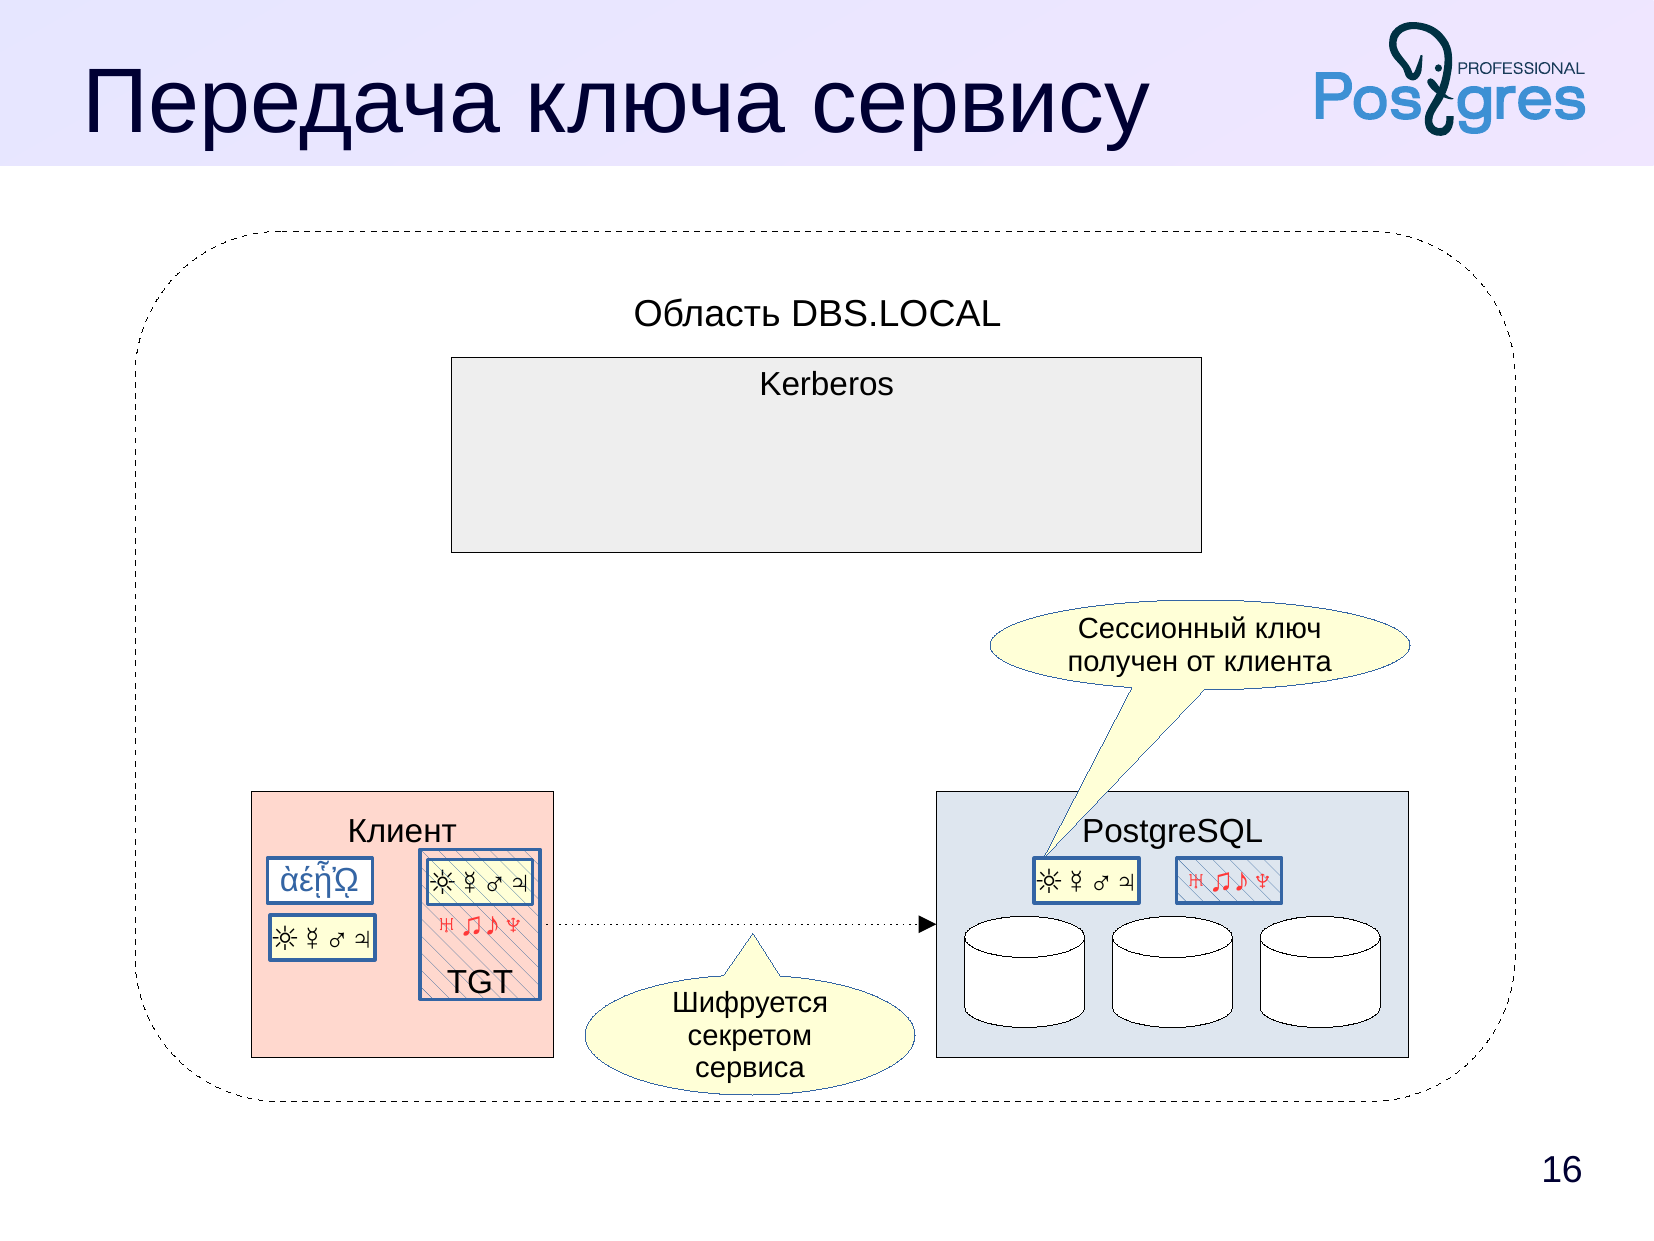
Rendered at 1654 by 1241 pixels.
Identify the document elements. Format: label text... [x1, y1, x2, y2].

text_box ♅♫♪♆ [1176, 857, 1282, 903]
text_box PostgreSQL [936, 791, 1409, 1058]
title Передача ключа сервису [82, 49, 1252, 153]
text_box ☼☿♂♃ [1034, 857, 1140, 903]
text_box TGT [435, 960, 526, 1006]
text_box [1260, 938, 1381, 1028]
text_box Шифруется секретом сервиса [585, 933, 916, 1096]
text_box ♅♫♪♆ [420, 849, 541, 1000]
text_box Клиент [251, 791, 554, 1058]
text_box [1112, 939, 1233, 1028]
text_box ὰέᾗᾨ [267, 857, 373, 903]
text_box Сессионный ключ получен от клиента [990, 600, 1411, 857]
text_box [964, 938, 1085, 1028]
text_box Kerberos [451, 357, 1202, 553]
text_box Область DBS.LOCAL [600, 285, 1036, 346]
text_box ☼☿♂♃ [270, 915, 376, 961]
